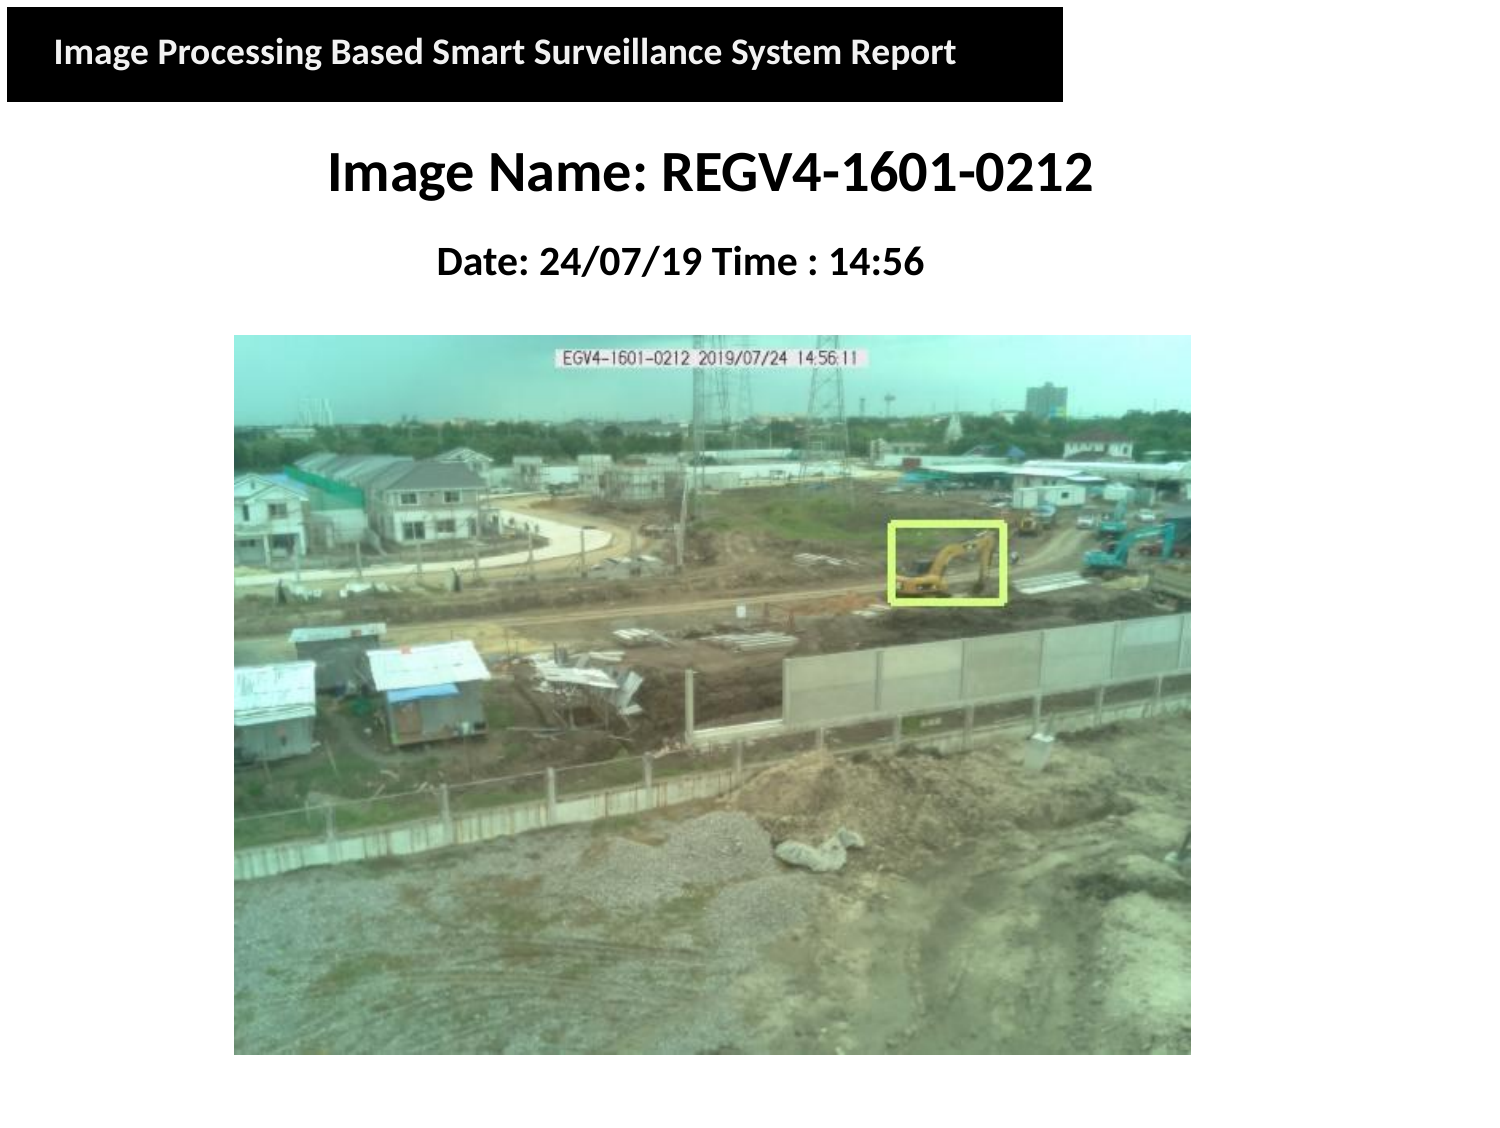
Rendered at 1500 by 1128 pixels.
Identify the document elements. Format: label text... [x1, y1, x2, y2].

picture [7, 7, 1063, 102]
text_box Image Name: REGV4-1601-0212 [312, 140, 1251, 335]
text_box Image Processing Based Smart Surveillance System Report [39, 23, 977, 180]
text_box Date: 24/07/19 Time : 14:56 [421, 234, 1360, 547]
picture [234, 335, 1191, 1055]
